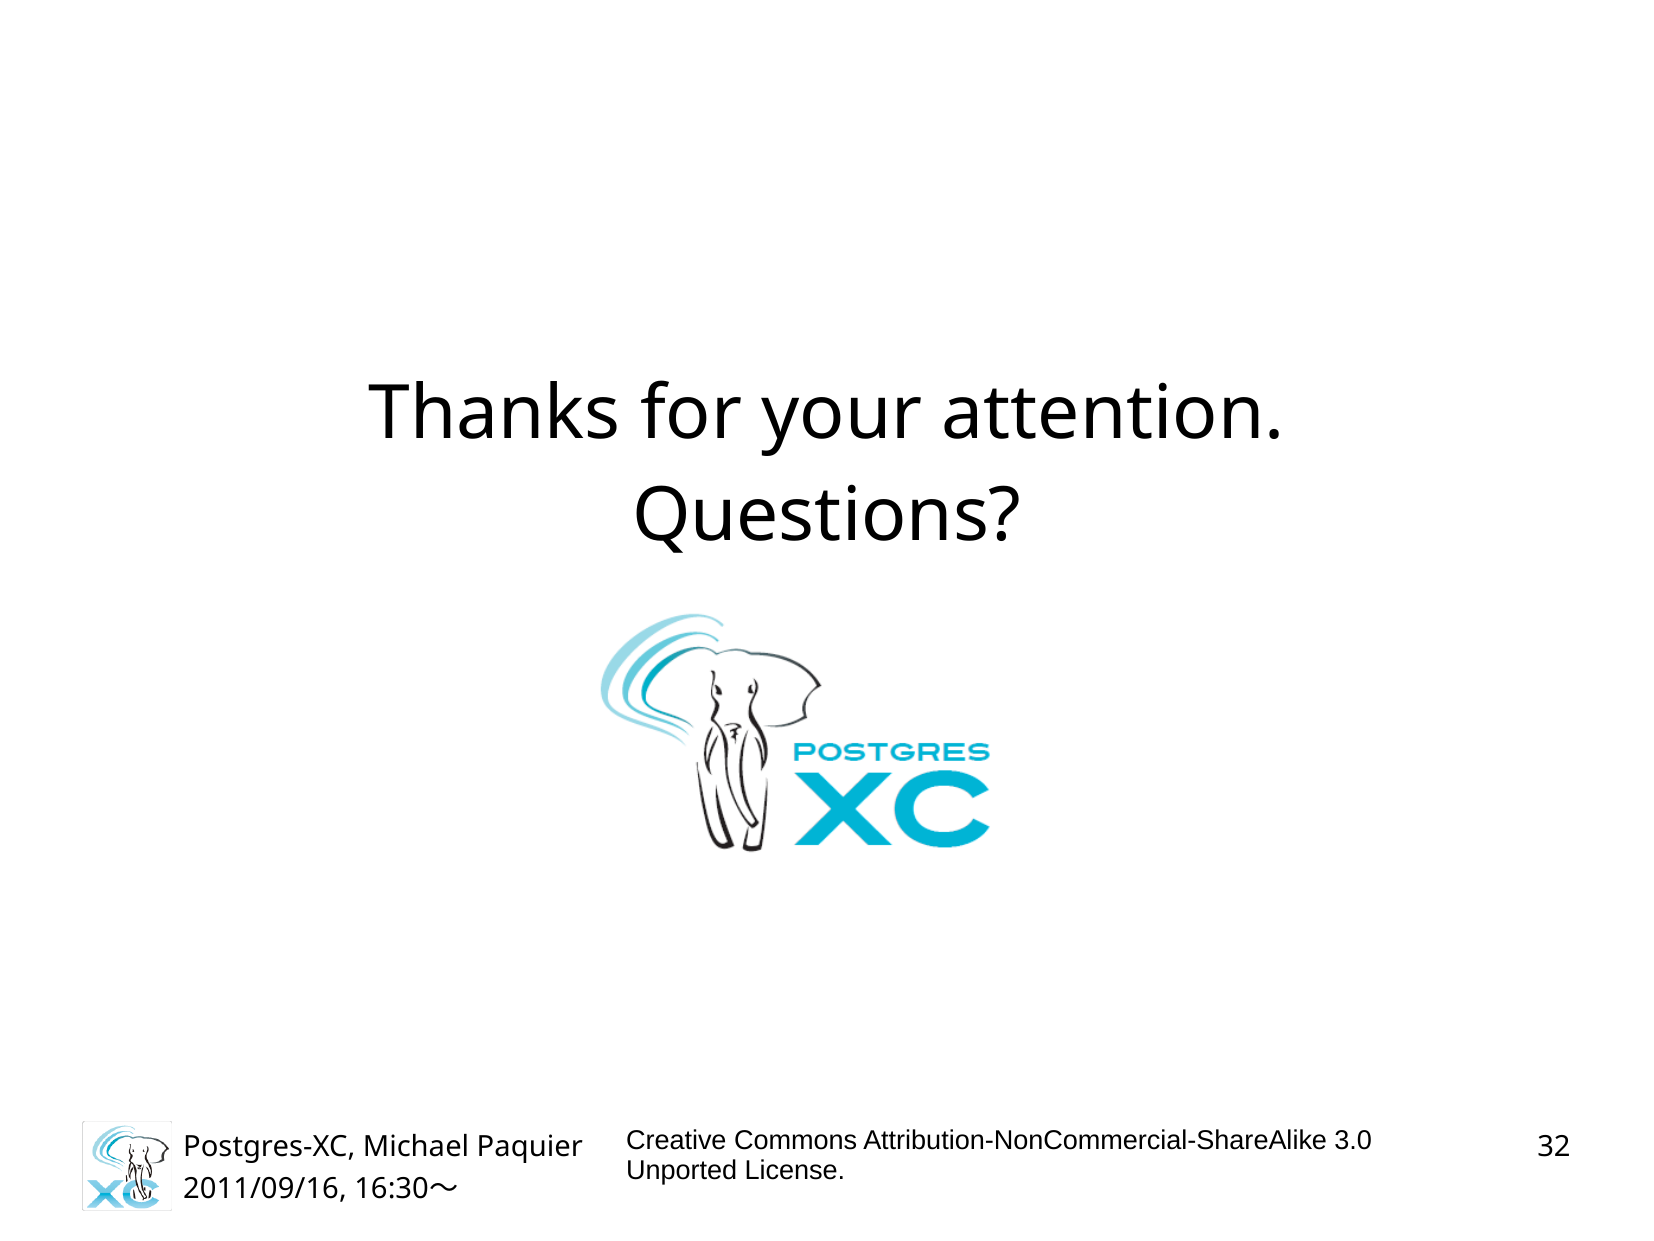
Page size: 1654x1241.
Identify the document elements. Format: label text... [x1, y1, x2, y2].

subtitle Thanks for your attention. Questions? [82, 49, 1571, 1109]
picture [576, 589, 1017, 870]
picture [82, 1121, 172, 1211]
